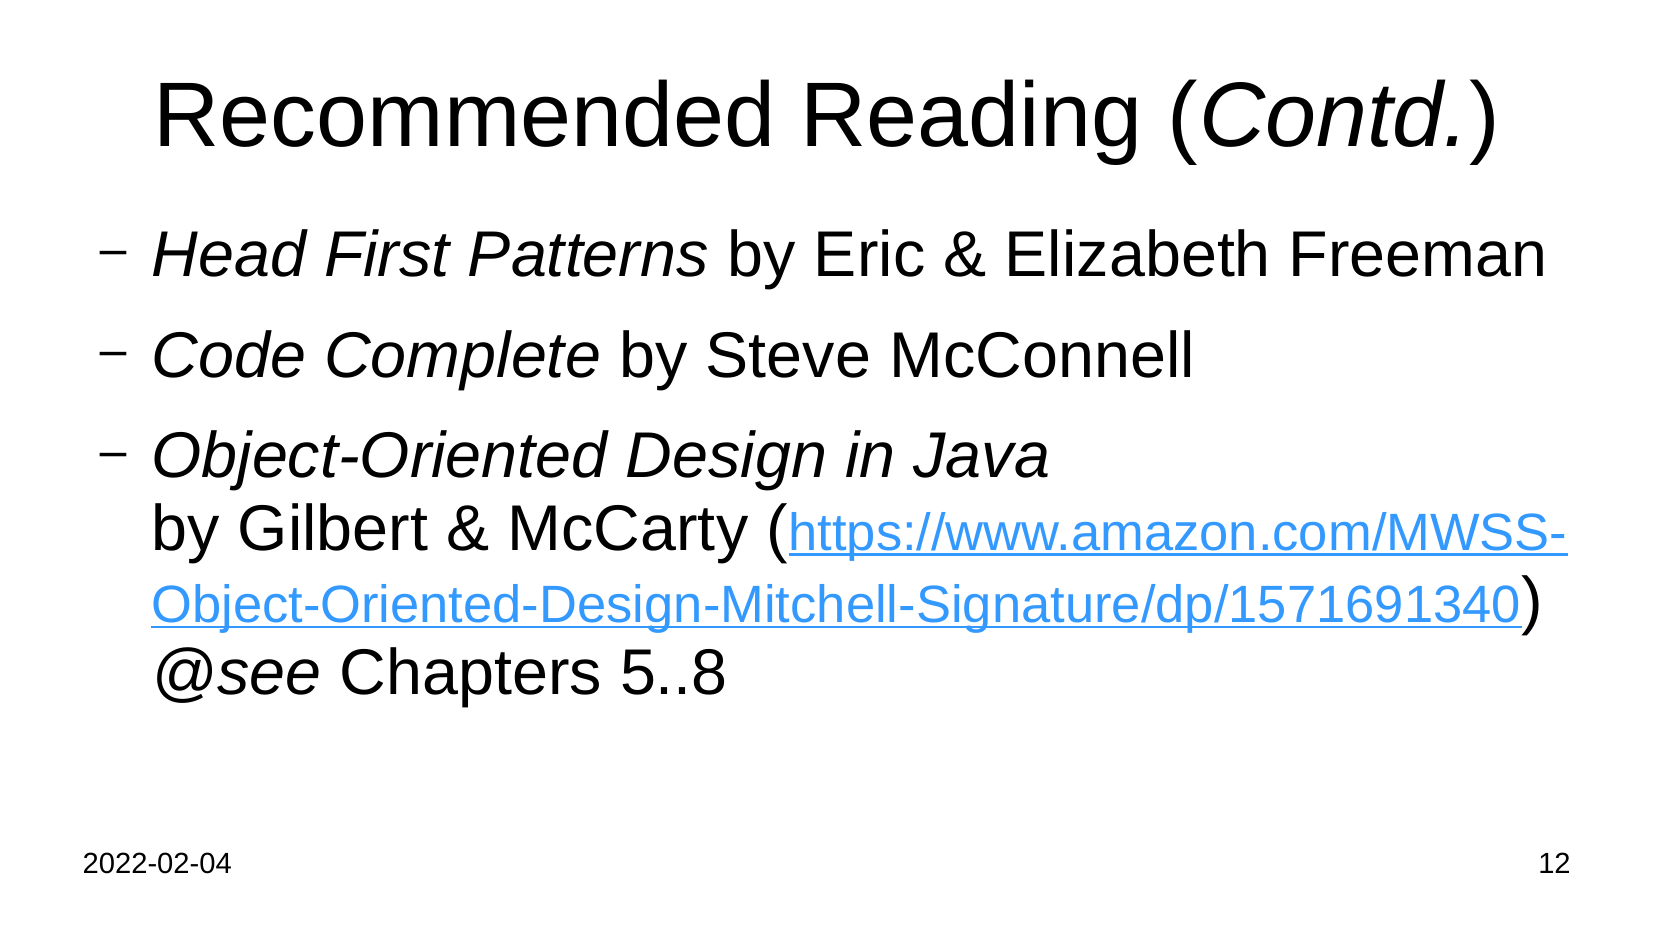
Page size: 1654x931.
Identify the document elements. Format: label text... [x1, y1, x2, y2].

list Head First Patterns by Eric & Elizabeth Freeman Code Complete by Steve McConnell Object-Oriented Design in Java by Gilbert & McCarty (https://www.amazon.com/MWSS-Object-Oriented-Design-Mitchell-Signature/dp/1571691340) @see Chapters 5..8 [82, 217, 1571, 758]
title Recommended Reading (Contd.) [82, 37, 1571, 193]
